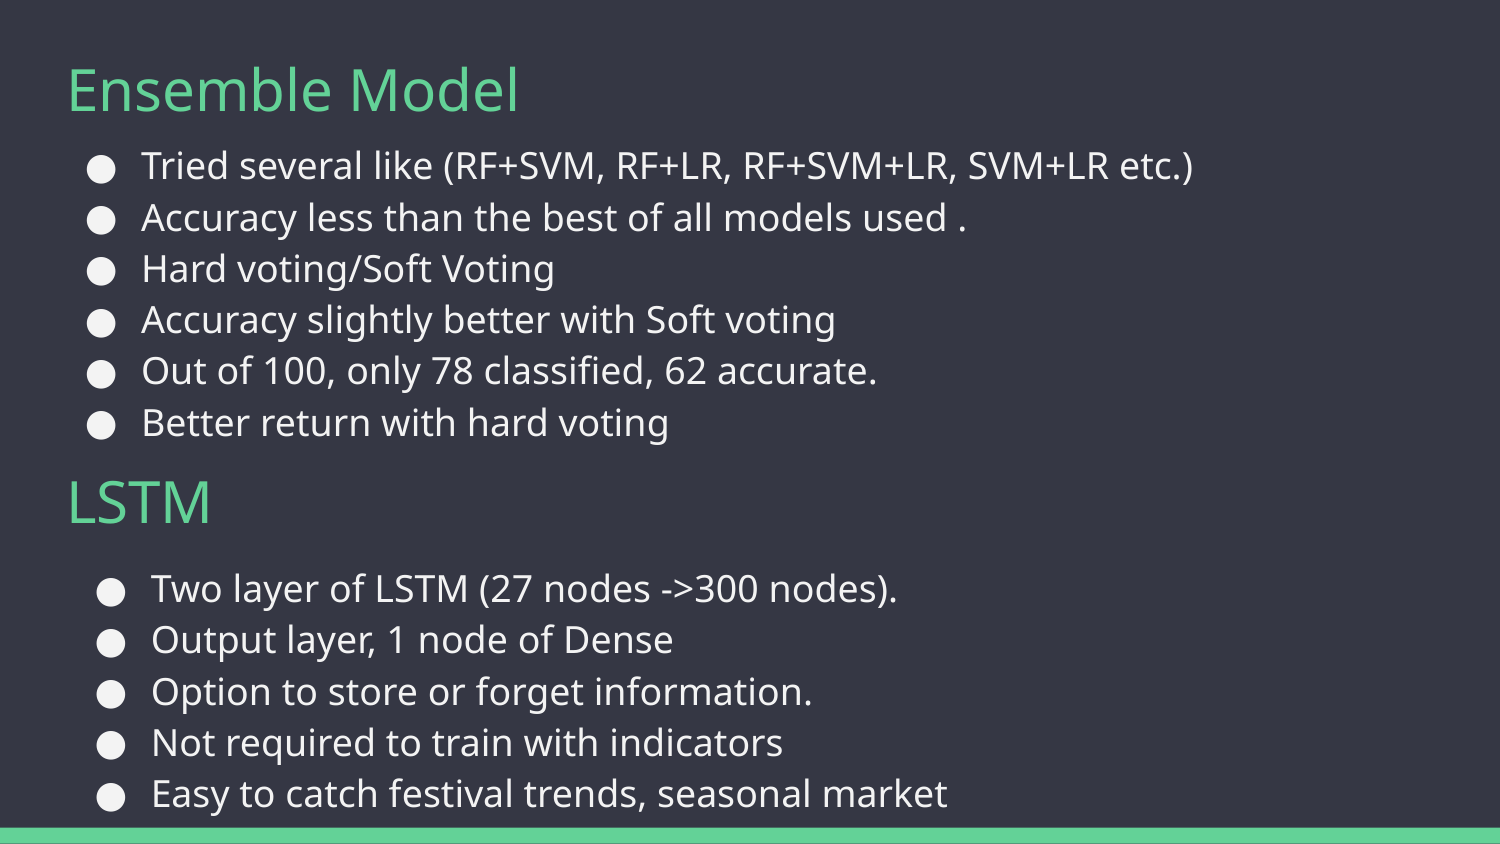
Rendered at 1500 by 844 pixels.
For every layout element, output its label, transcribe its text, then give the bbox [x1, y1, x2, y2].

list Two layer of LSTM (27 nodes ->300 nodes). Output layer, 1 node of Dense Option to store or forget information. Not required to train with indicators Easy to catch festival trends, seasonal market [60, 543, 1459, 844]
list Tried several like (RF+SVM, RF+LR, RF+SVM+LR, SVM+LR etc.) Accuracy less than the best of all models used . Hard voting/Soft Voting Accuracy slightly better with Soft voting Out of 100, only 78 classified, 62 accurate. Better return with hard voting [51, 121, 1449, 449]
title Ensemble Model [51, 38, 1449, 121]
title LSTM [51, 449, 1449, 544]
